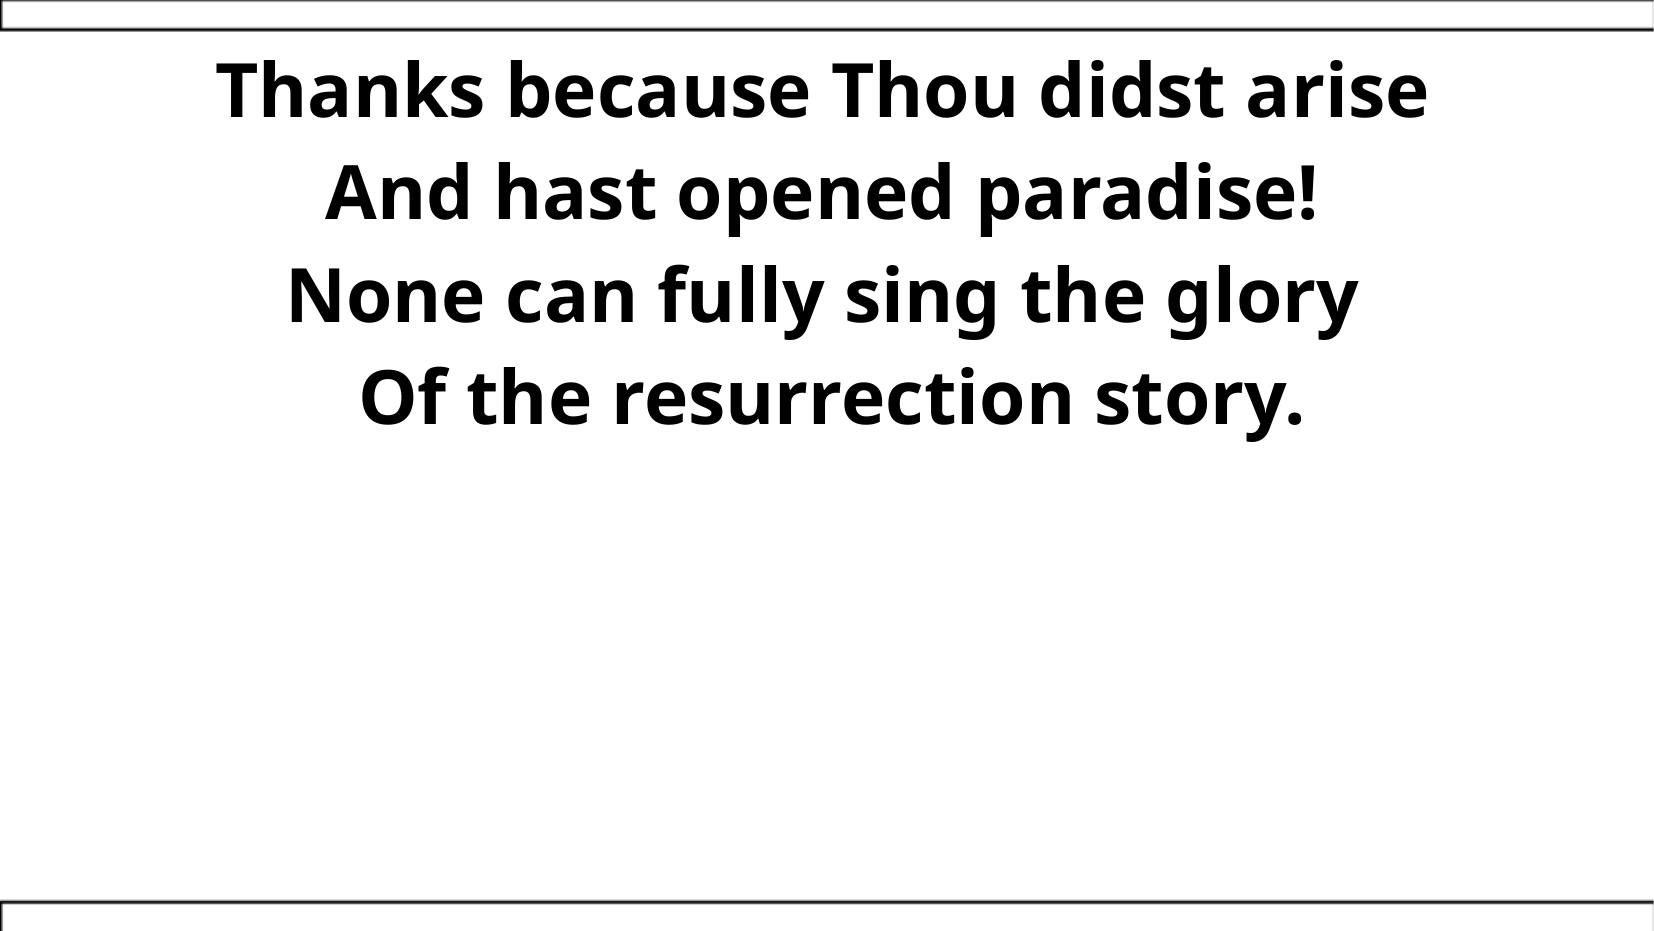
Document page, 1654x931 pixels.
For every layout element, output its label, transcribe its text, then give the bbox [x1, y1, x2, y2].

picture [0, 0, 1654, 931]
text_box Thanks because Thou didst arise And hast opened paradise! None can fully sing the glory Of the resurrection story. [105, 30, 1561, 445]
